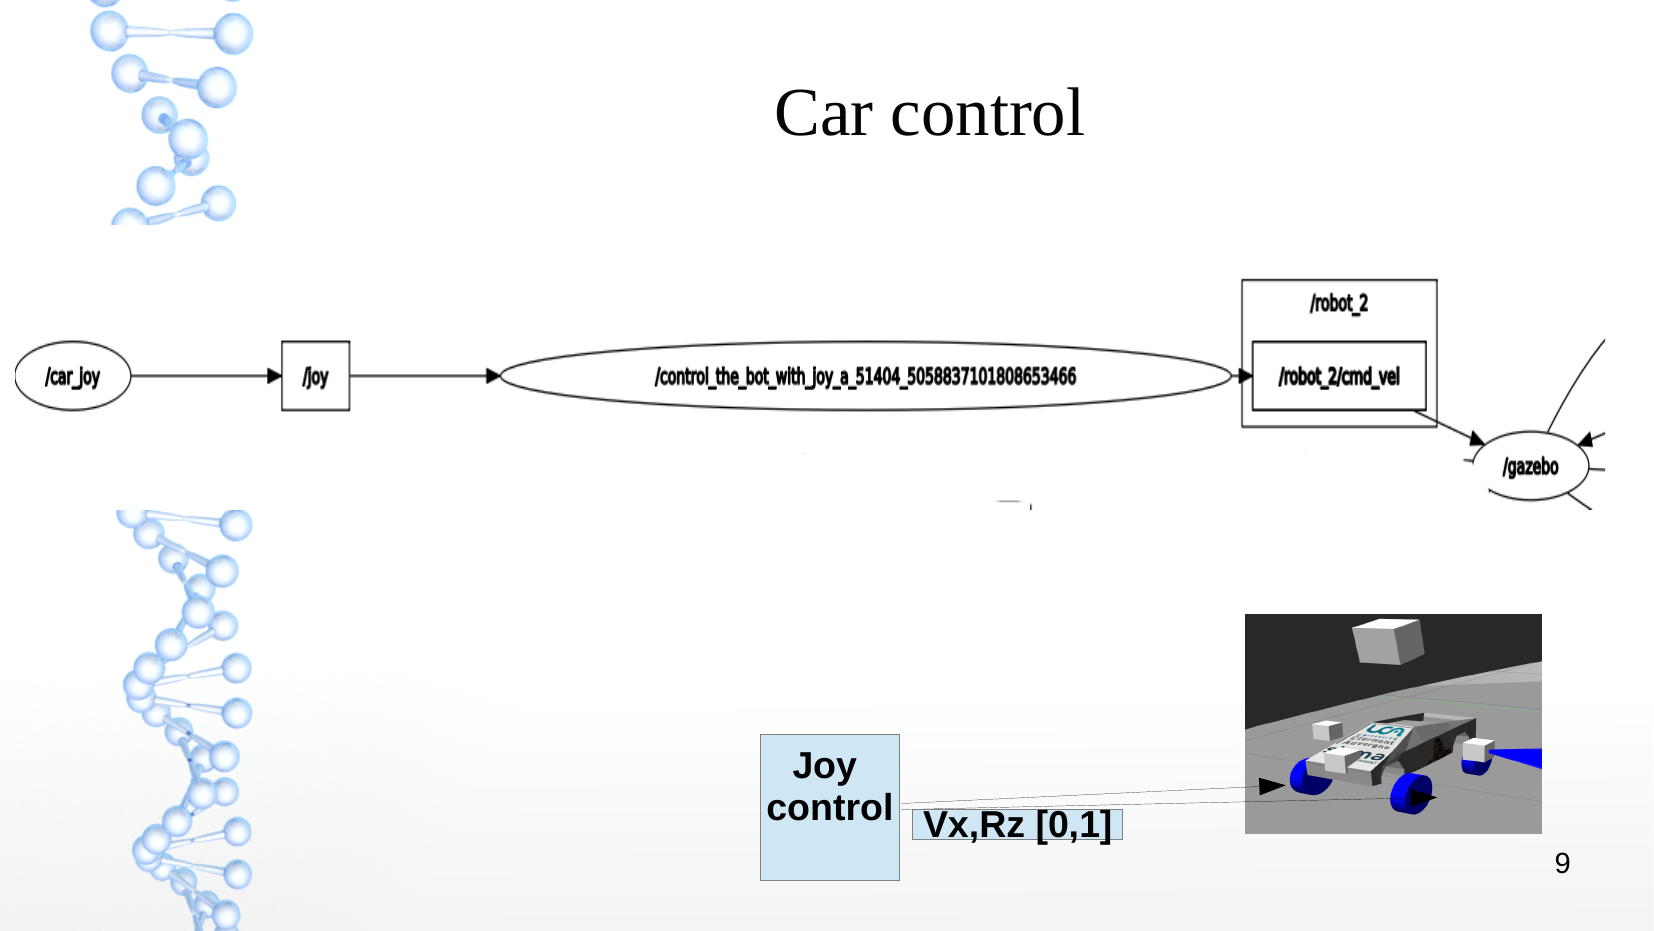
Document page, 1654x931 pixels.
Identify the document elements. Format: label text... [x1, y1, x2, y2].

picture [0, 0, 1654, 931]
text_box Vx,Rz [0,1] [912, 809, 1123, 840]
title Car control [265, 35, 1595, 189]
text_box Joy control [760, 734, 900, 881]
